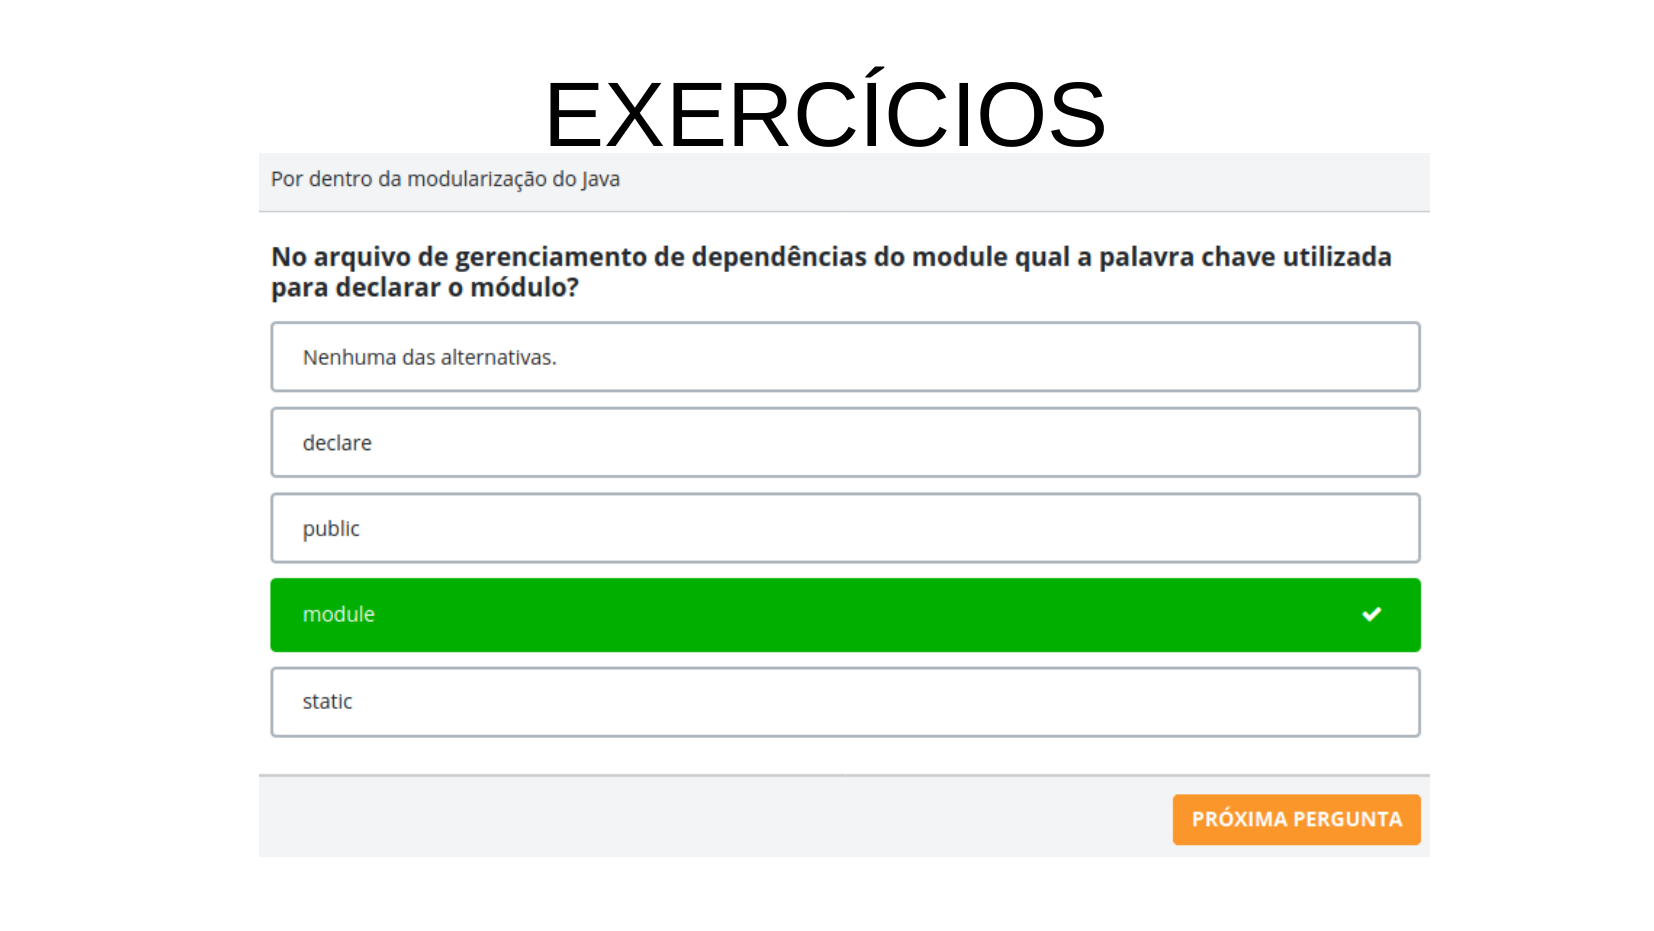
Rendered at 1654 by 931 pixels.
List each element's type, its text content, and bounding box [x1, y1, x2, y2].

picture [259, 153, 1430, 857]
title EXERCÍCIOS [82, 37, 1571, 193]
